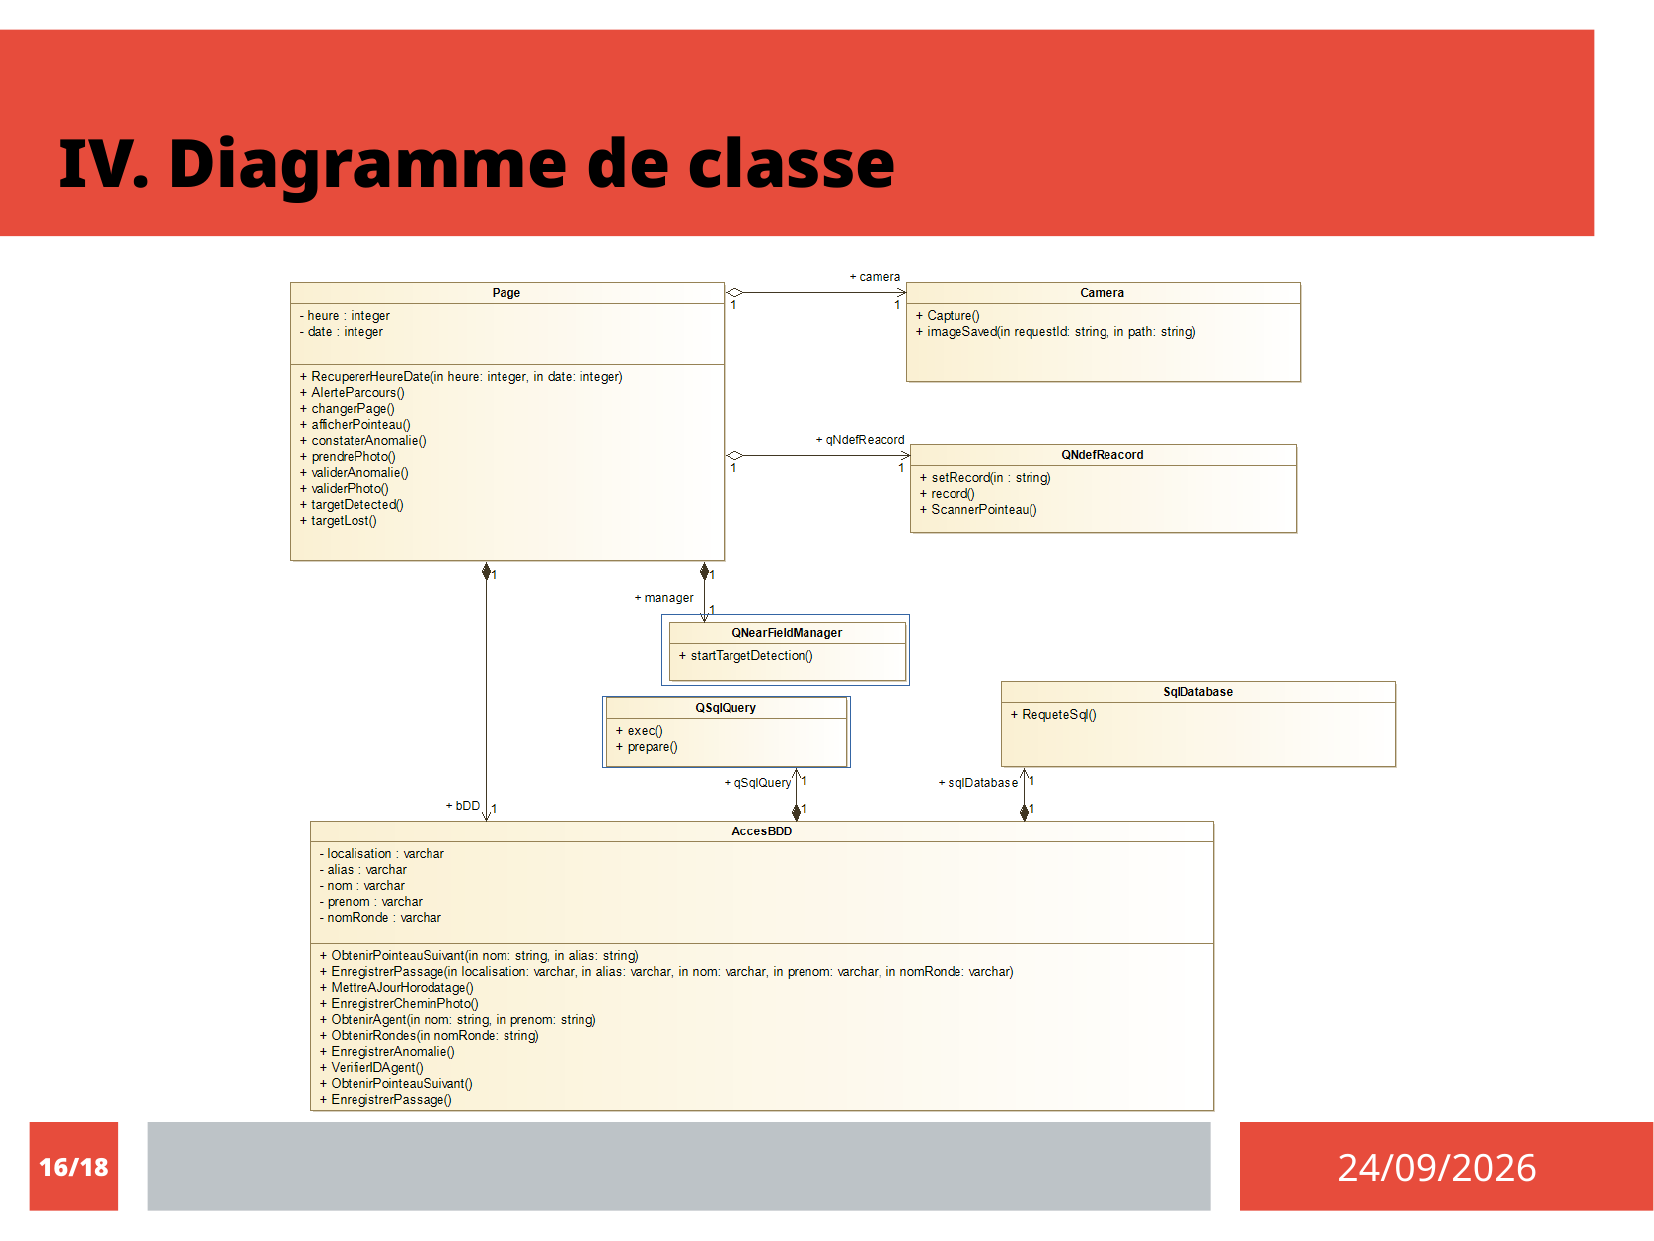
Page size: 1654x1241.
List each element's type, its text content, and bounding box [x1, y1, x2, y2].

text_box [602, 696, 851, 768]
title IV. Diagramme de classe [59, 59, 1595, 207]
picture [280, 247, 1406, 1121]
text_box [661, 614, 910, 686]
